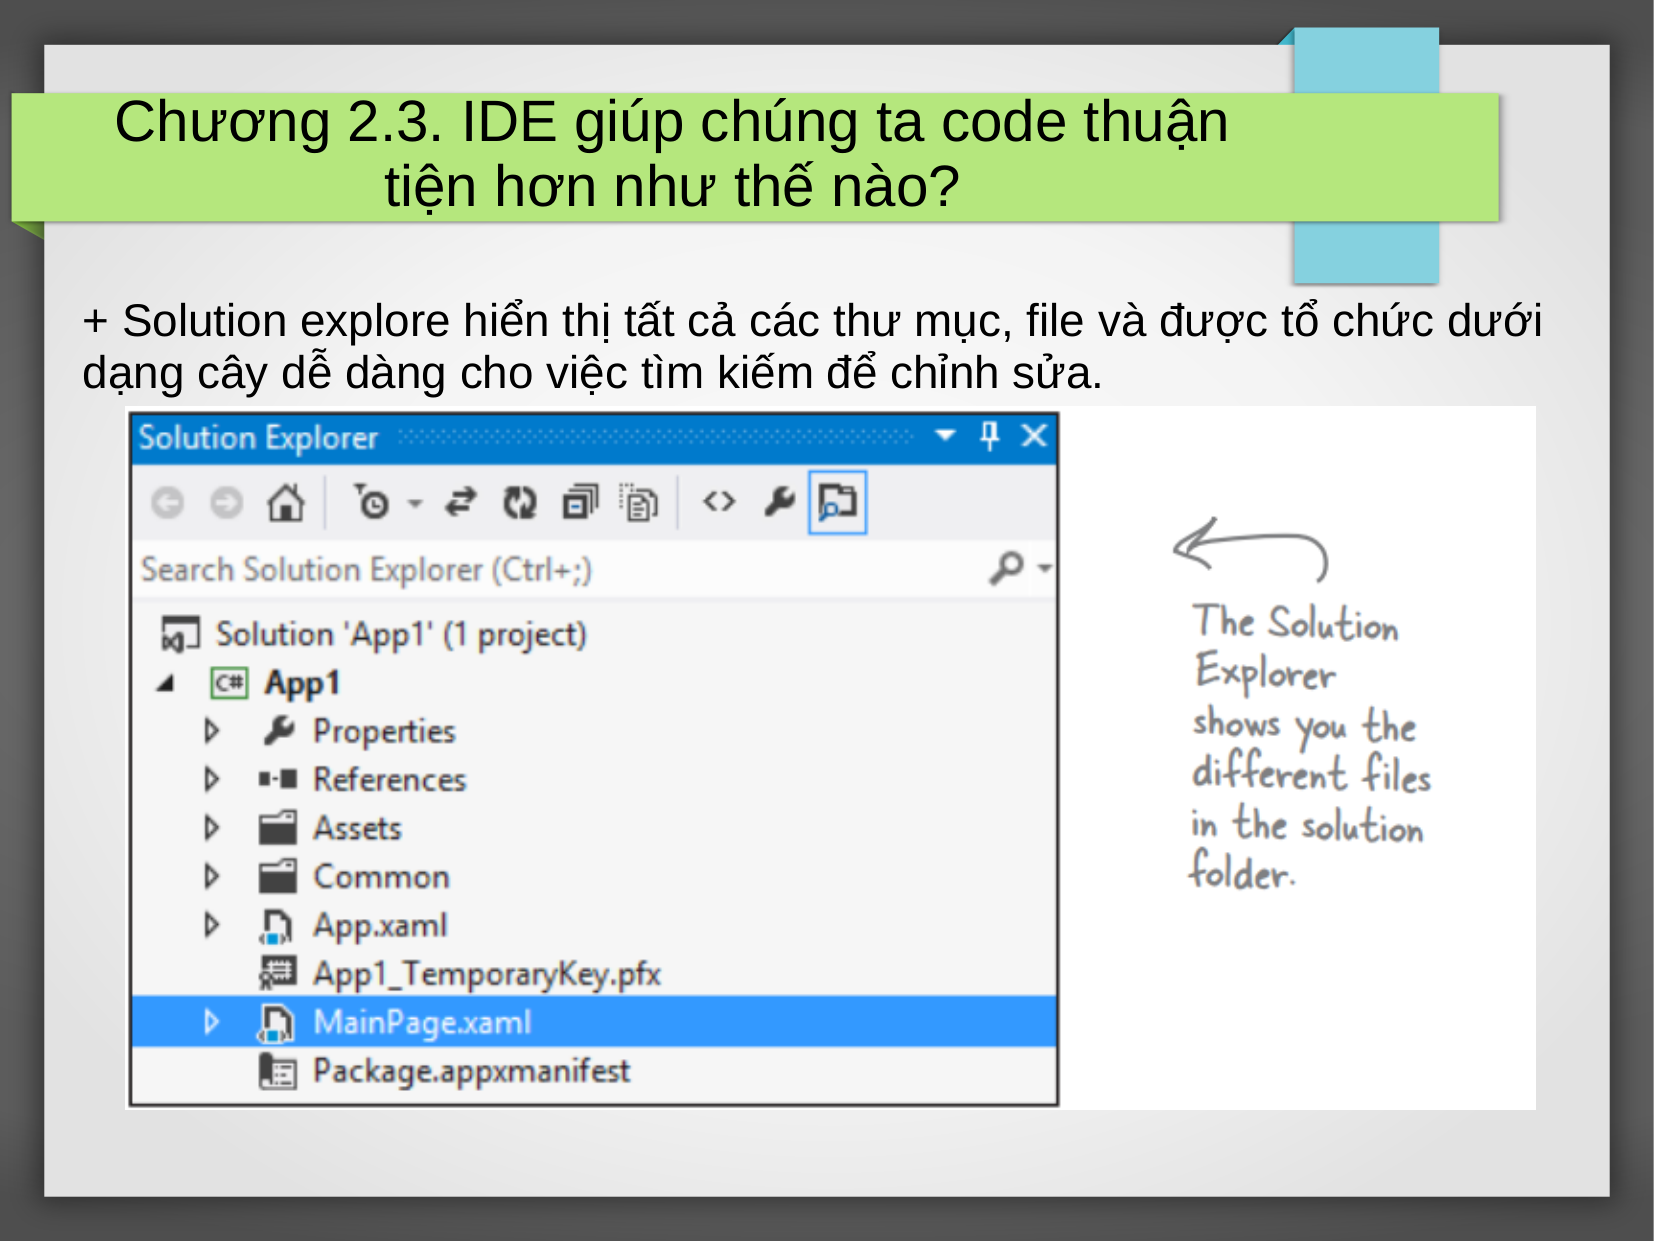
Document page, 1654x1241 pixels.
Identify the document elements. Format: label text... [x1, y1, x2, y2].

picture [0, 0, 1654, 1241]
title Chương 2.3. IDE giúp chúng ta code thuận tiện hơn như thế nào? [82, 88, 1264, 219]
subtitle + Solution explore hiển thị tất cả các thư mục, file và được tổ chức dưới dạng cây dễ dàng cho việc tìm kiếm để chỉnh sửa. [82, 295, 1571, 1015]
